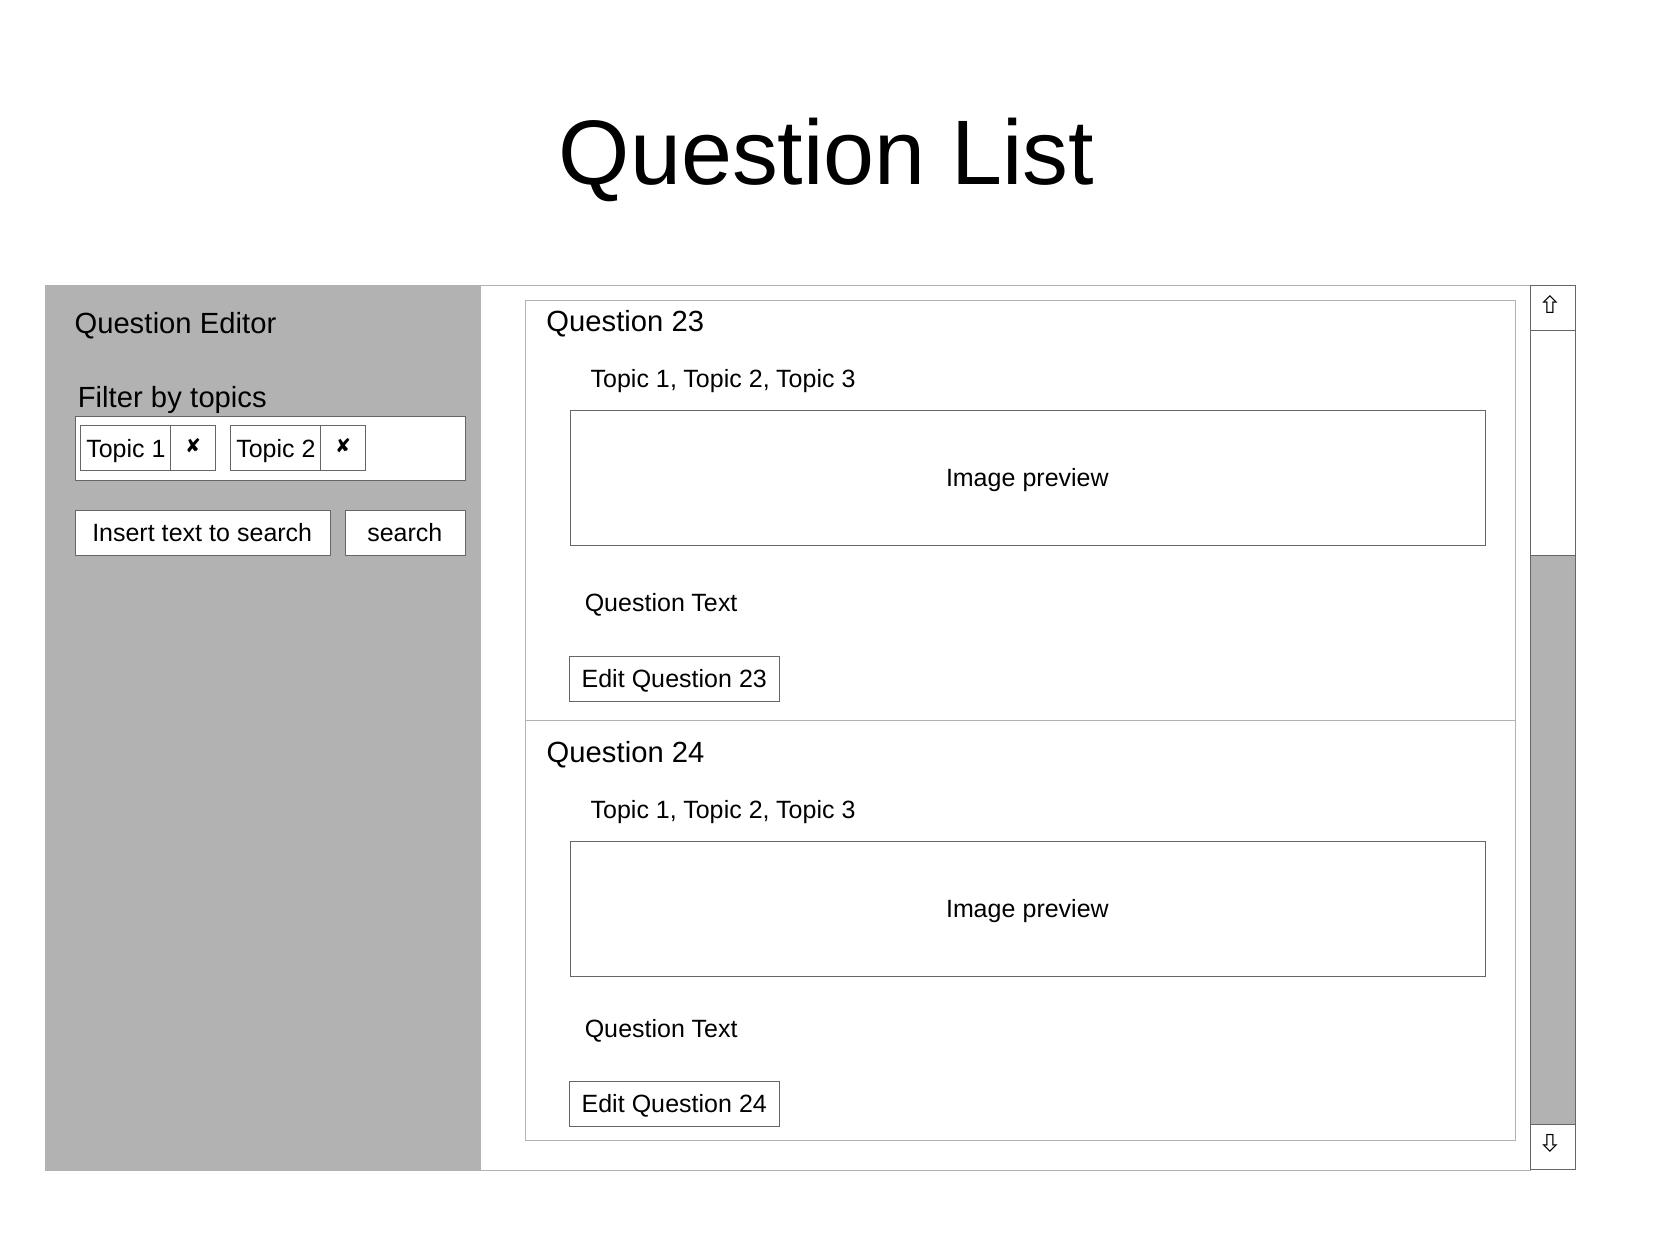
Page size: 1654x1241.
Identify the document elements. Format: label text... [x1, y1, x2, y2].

text_box search [345, 510, 466, 556]
text_box Topic 1 [80, 425, 170, 471]
text_box Question 24 [516, 728, 736, 777]
title Question List [82, 49, 1571, 257]
text_box  [1530, 285, 1576, 331]
text_box Insert text to search [75, 510, 331, 556]
text_box  [170, 425, 216, 471]
text_box  [320, 425, 366, 471]
text_box Question Editor [51, 300, 301, 348]
text_box Question 23 [516, 297, 736, 345]
text_box [45, 285, 1576, 1171]
text_box Filter by topics [120, 360, 226, 416]
text_box Edit Question 24 [569, 1081, 780, 1127]
text_box  [1530, 1125, 1576, 1170]
text_box Topic 1, Topic 2, Topic 3 [575, 787, 1021, 833]
text_box Edit Question 23 [569, 656, 780, 702]
text_box Image preview [570, 841, 1486, 977]
text_box Topic 2 [230, 425, 320, 471]
text_box Topic 1, Topic 2, Topic 3 [575, 356, 1021, 402]
text_box Image preview [570, 410, 1486, 546]
text_box Question Text [570, 560, 1486, 646]
text_box Question Text [570, 991, 1486, 1065]
